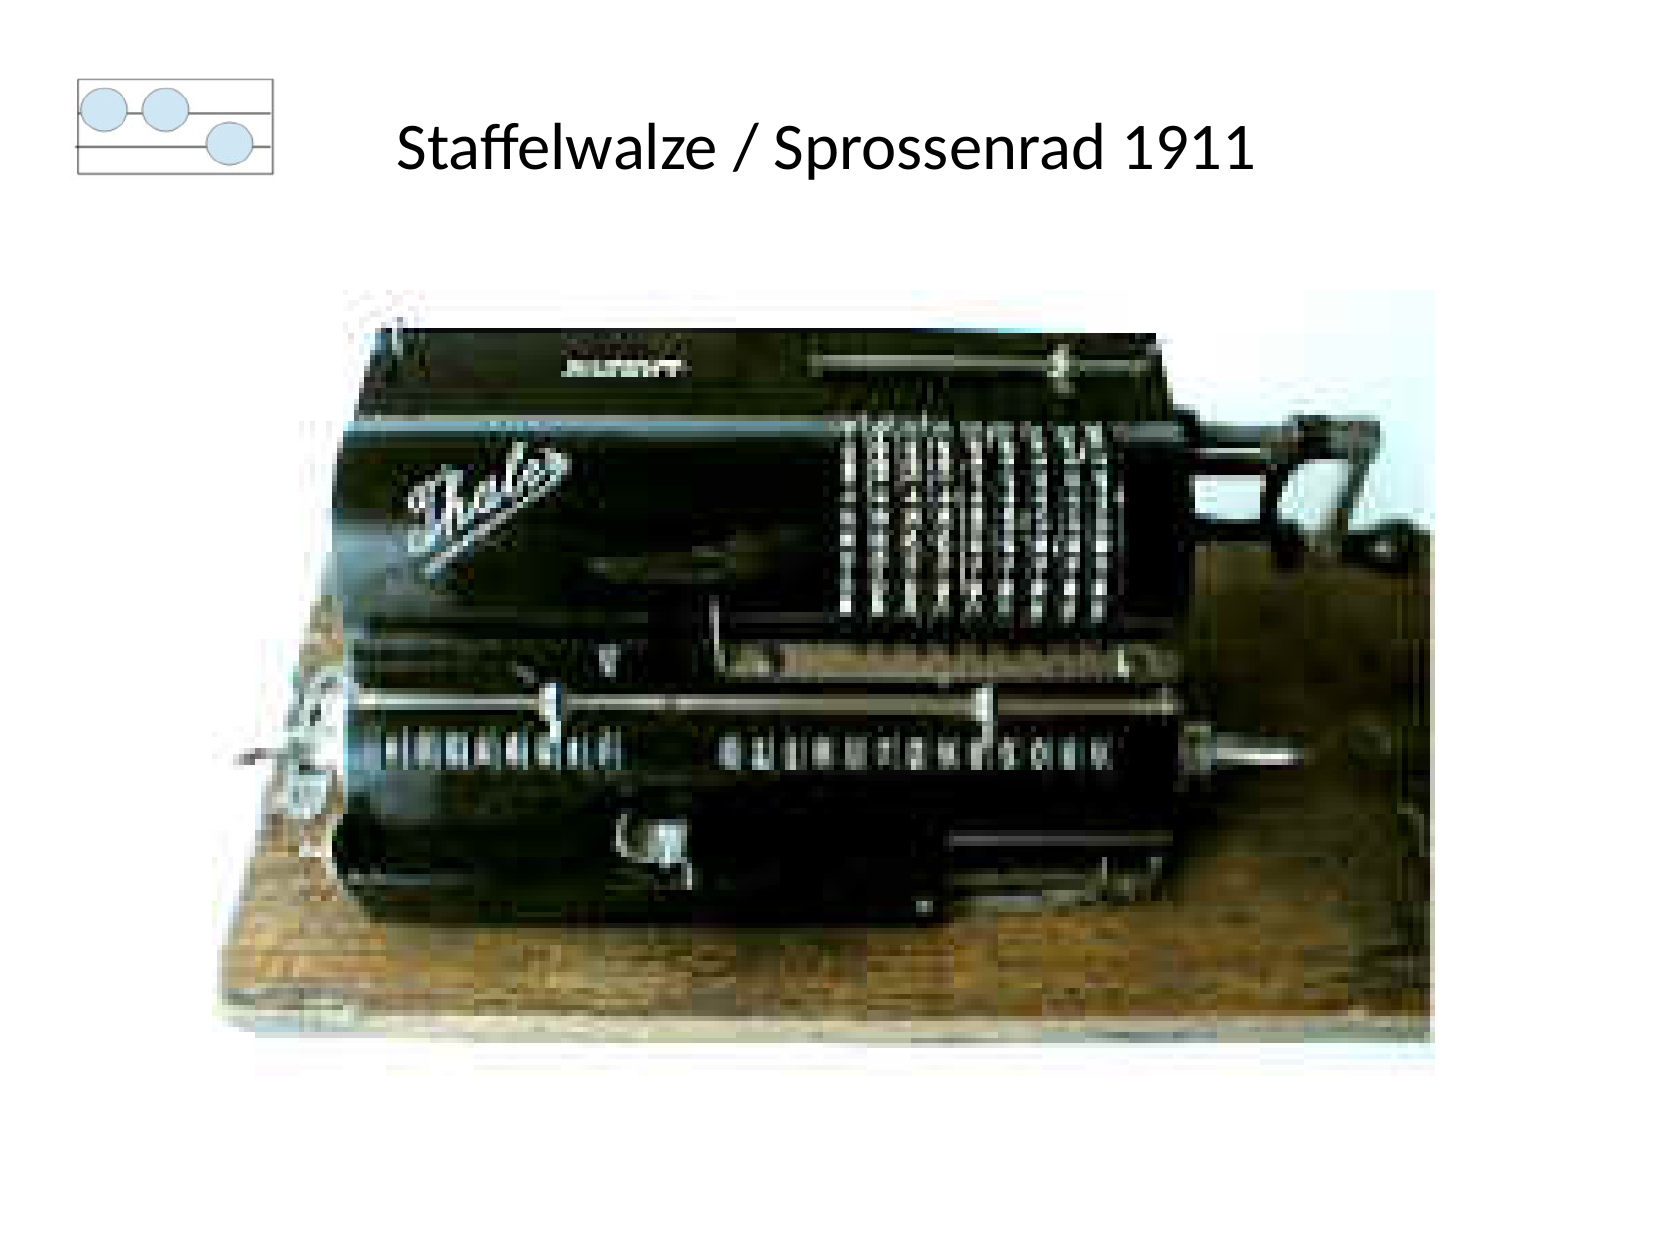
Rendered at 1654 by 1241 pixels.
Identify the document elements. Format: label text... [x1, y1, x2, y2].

title Staffelwalze / Sprossenrad 1911 [82, 49, 1571, 257]
picture [70, 70, 82, 180]
picture [212, 290, 1441, 1109]
